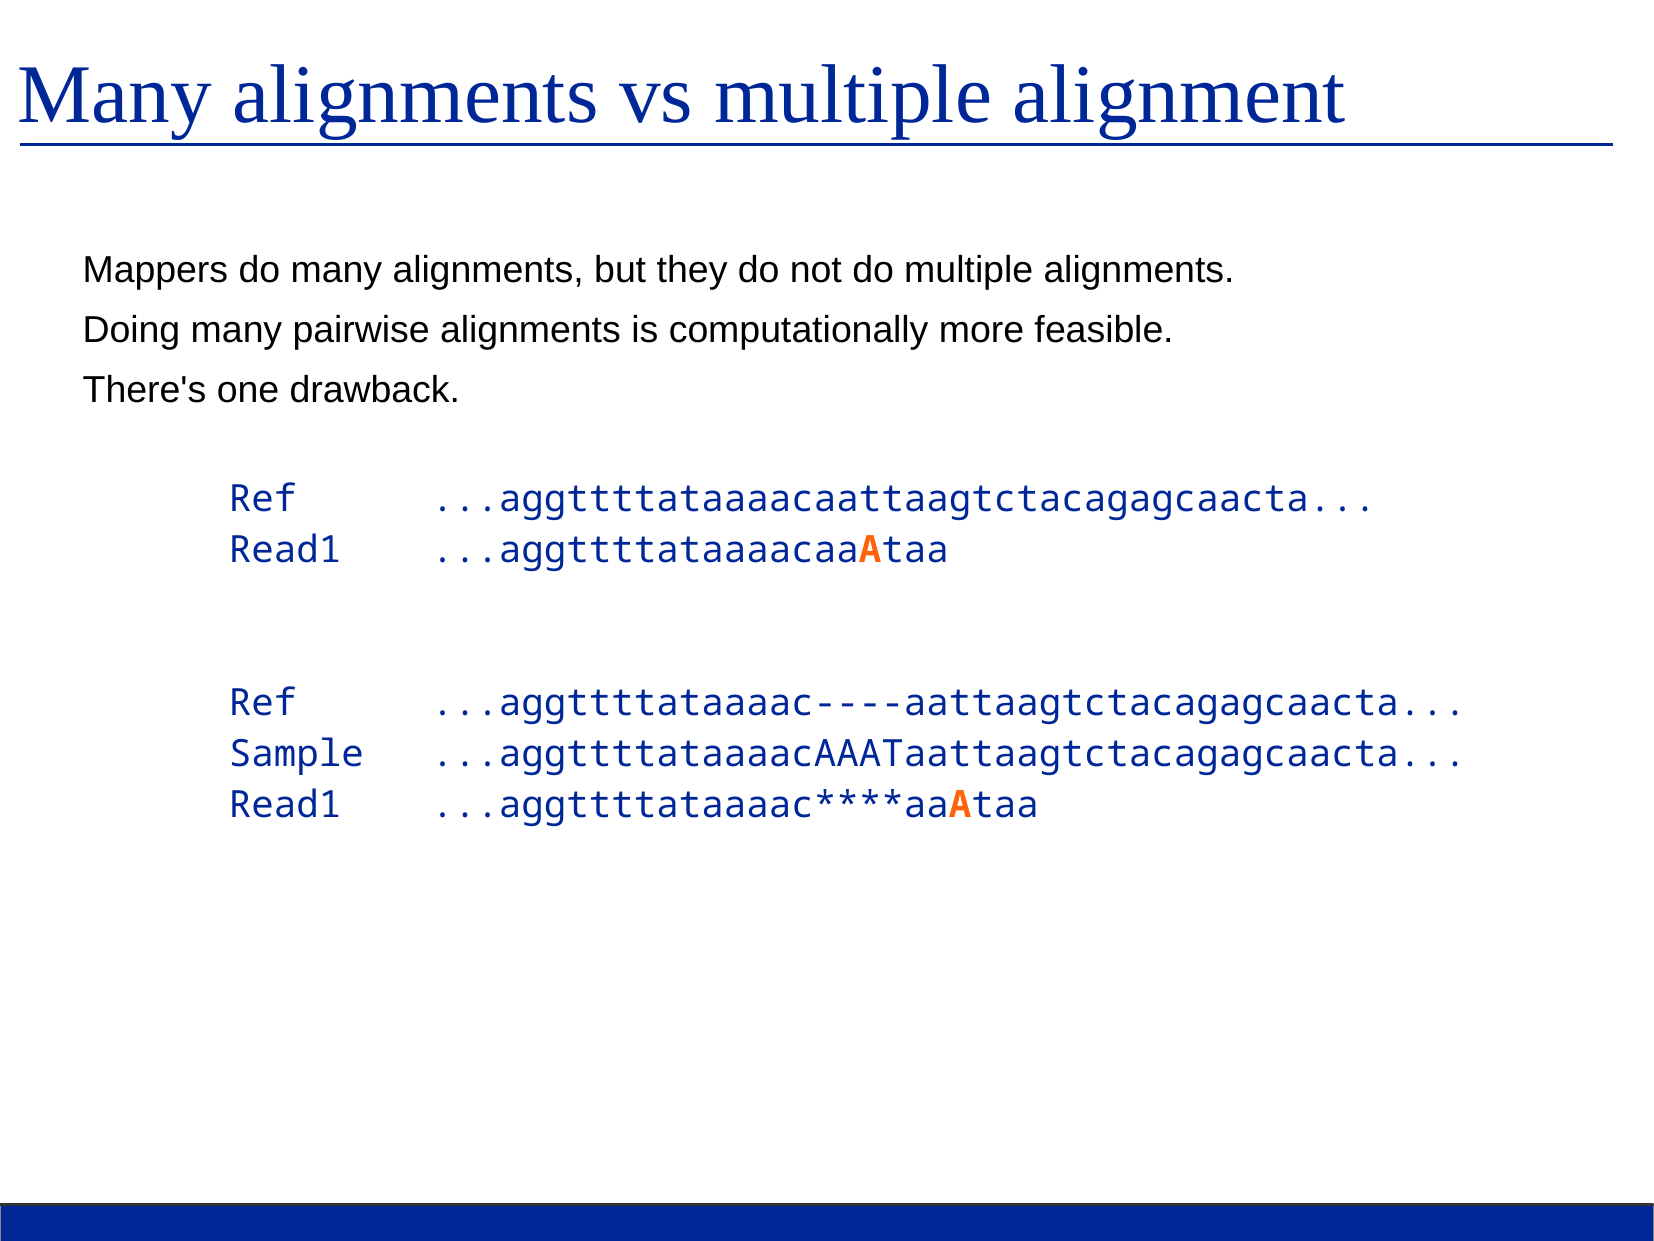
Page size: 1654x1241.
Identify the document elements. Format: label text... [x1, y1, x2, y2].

list Mappers do many alignments, but they do not do multiple alignments. Doing many pairwise alignments is computationally more feasible. There's one drawback. [82, 248, 1571, 1068]
text_box Ref ...aggttttataaaacaattaagtctacagagcaacta... Read1 ...aggttttataaaacaaAtaa Ref ...aggttttataaaac----aattaagtctacagagcaacta... Sample ...aggttttataaaacAAATaattaagtctacagagcaacta... Read1 ...aggttttataaaac****aaAtaa [191, 463, 1579, 784]
title Many alignments vs multiple alignment [17, 0, 1589, 198]
